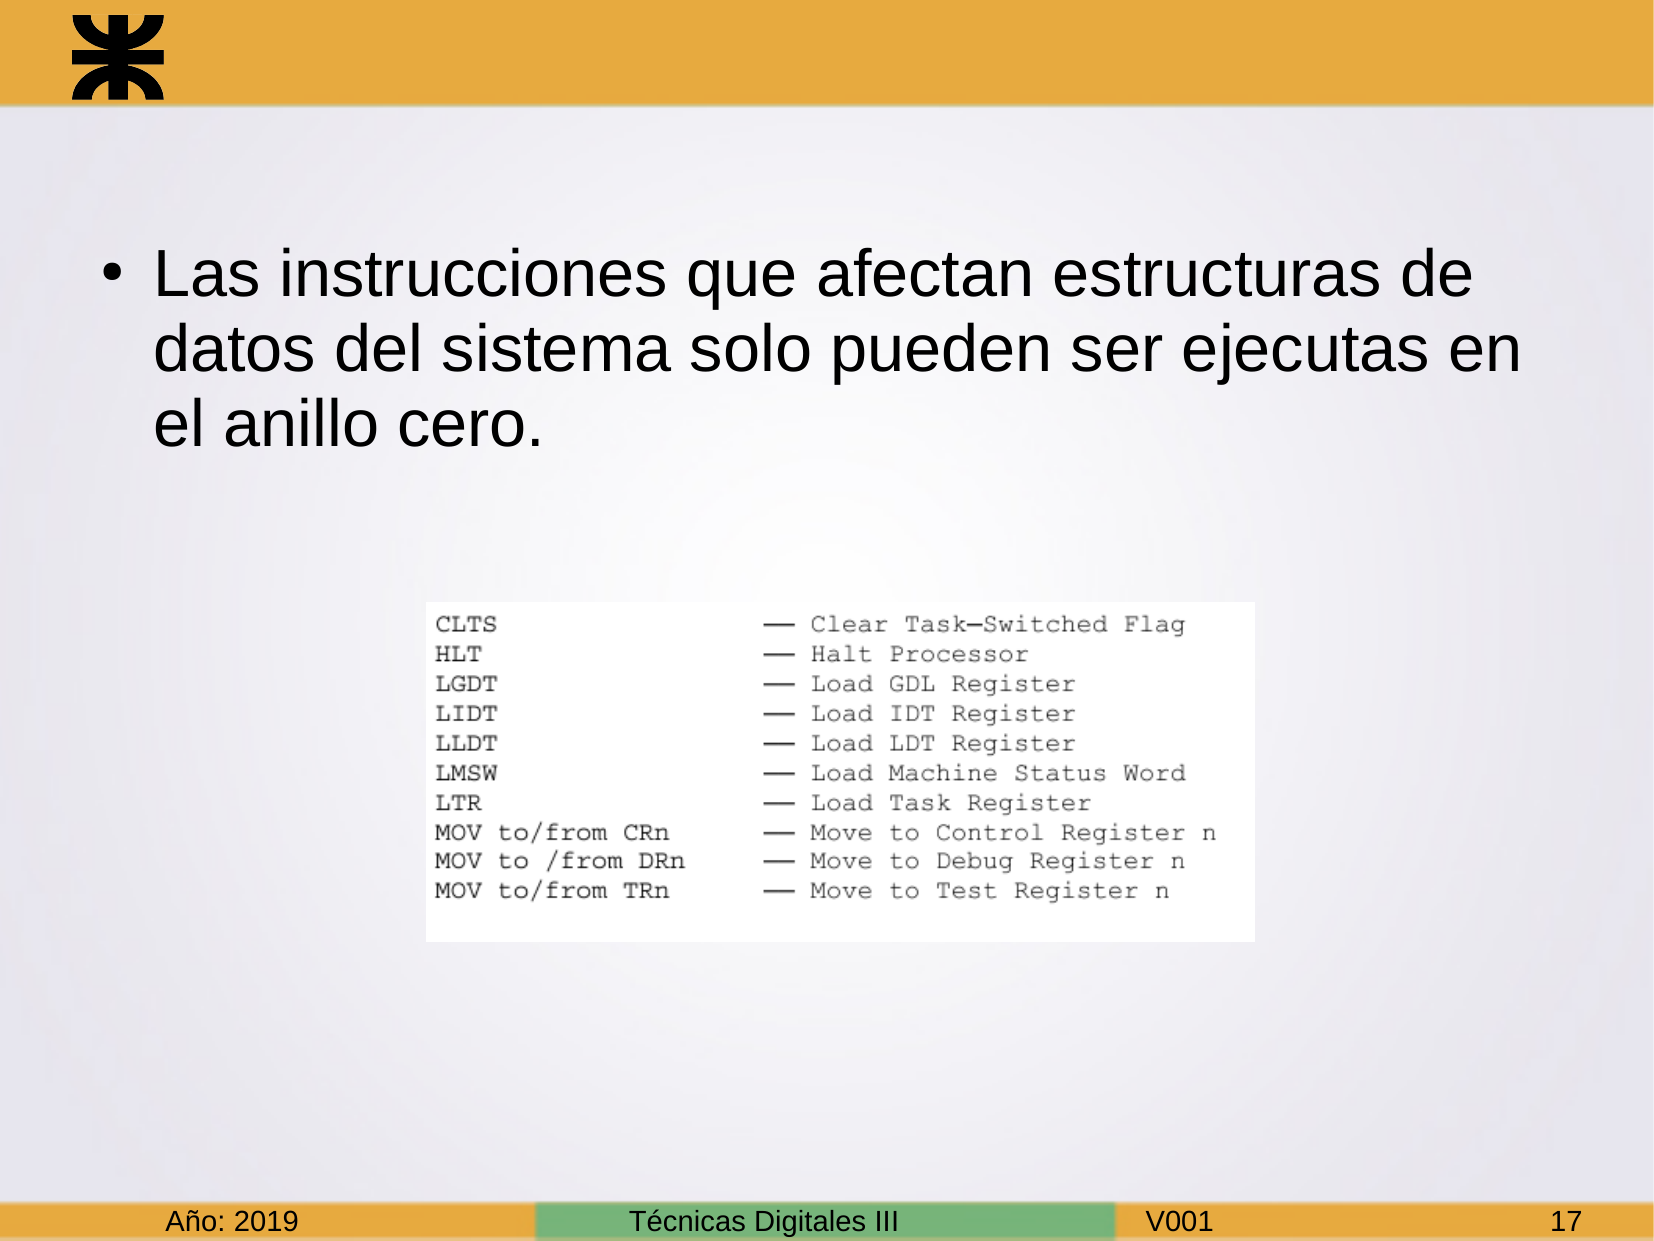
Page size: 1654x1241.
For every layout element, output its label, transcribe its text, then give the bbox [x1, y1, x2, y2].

picture [0, 0, 1654, 1241]
list Las instrucciones que afectan estructuras de datos del sistema solo pueden ser ejecutas en el anillo cero. [82, 236, 1571, 956]
